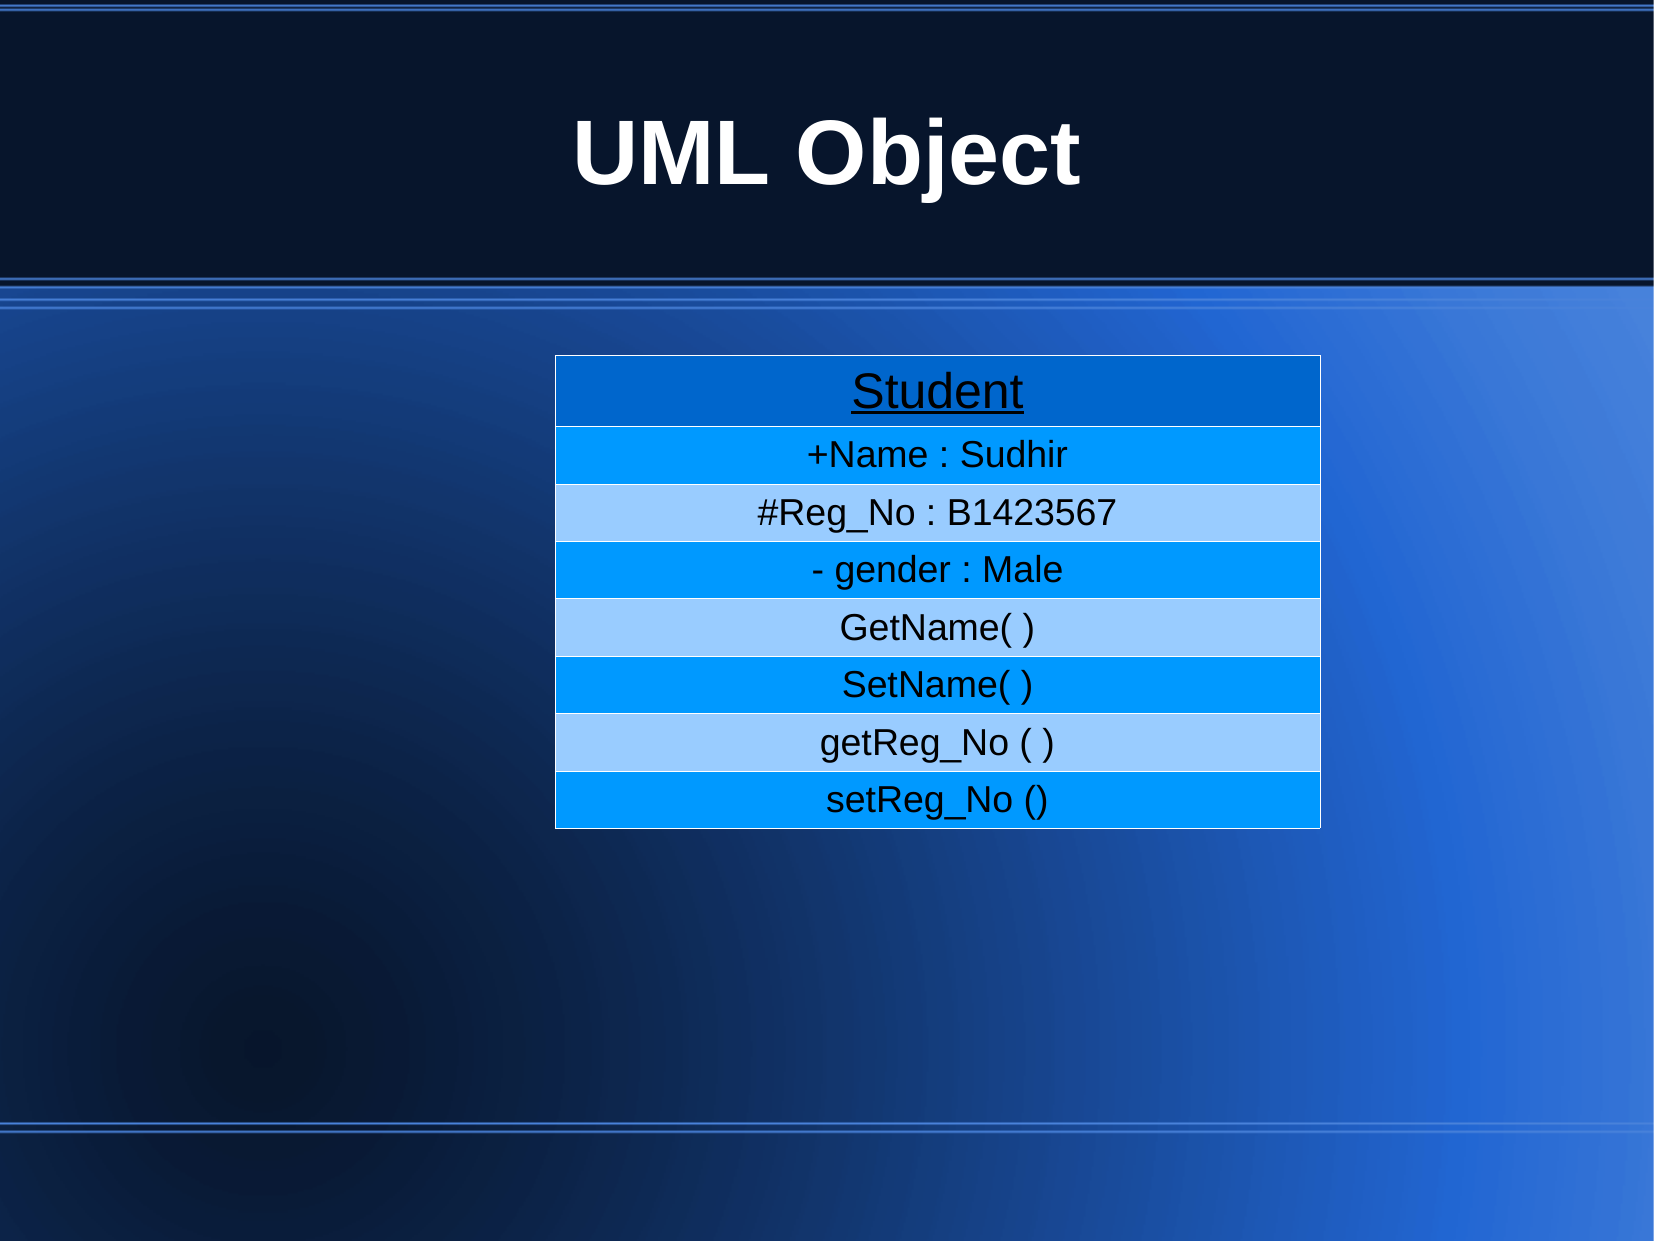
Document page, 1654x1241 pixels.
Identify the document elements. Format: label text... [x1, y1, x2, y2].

table_cell getReg_No ( ) [556, 714, 1320, 771]
table_cell GetName( ) [556, 599, 1320, 656]
table_cell SetName( ) [556, 657, 1320, 713]
table_cell setReg_No () [556, 772, 1320, 828]
table_header Student [556, 356, 1320, 426]
title UML Object [82, 49, 1571, 257]
picture [0, 0, 1654, 1241]
table_cell - gender : Male [556, 542, 1320, 598]
table_cell #Reg_No : B1423567 [556, 485, 1320, 541]
table_cell +Name : Sudhir [556, 427, 1320, 484]
